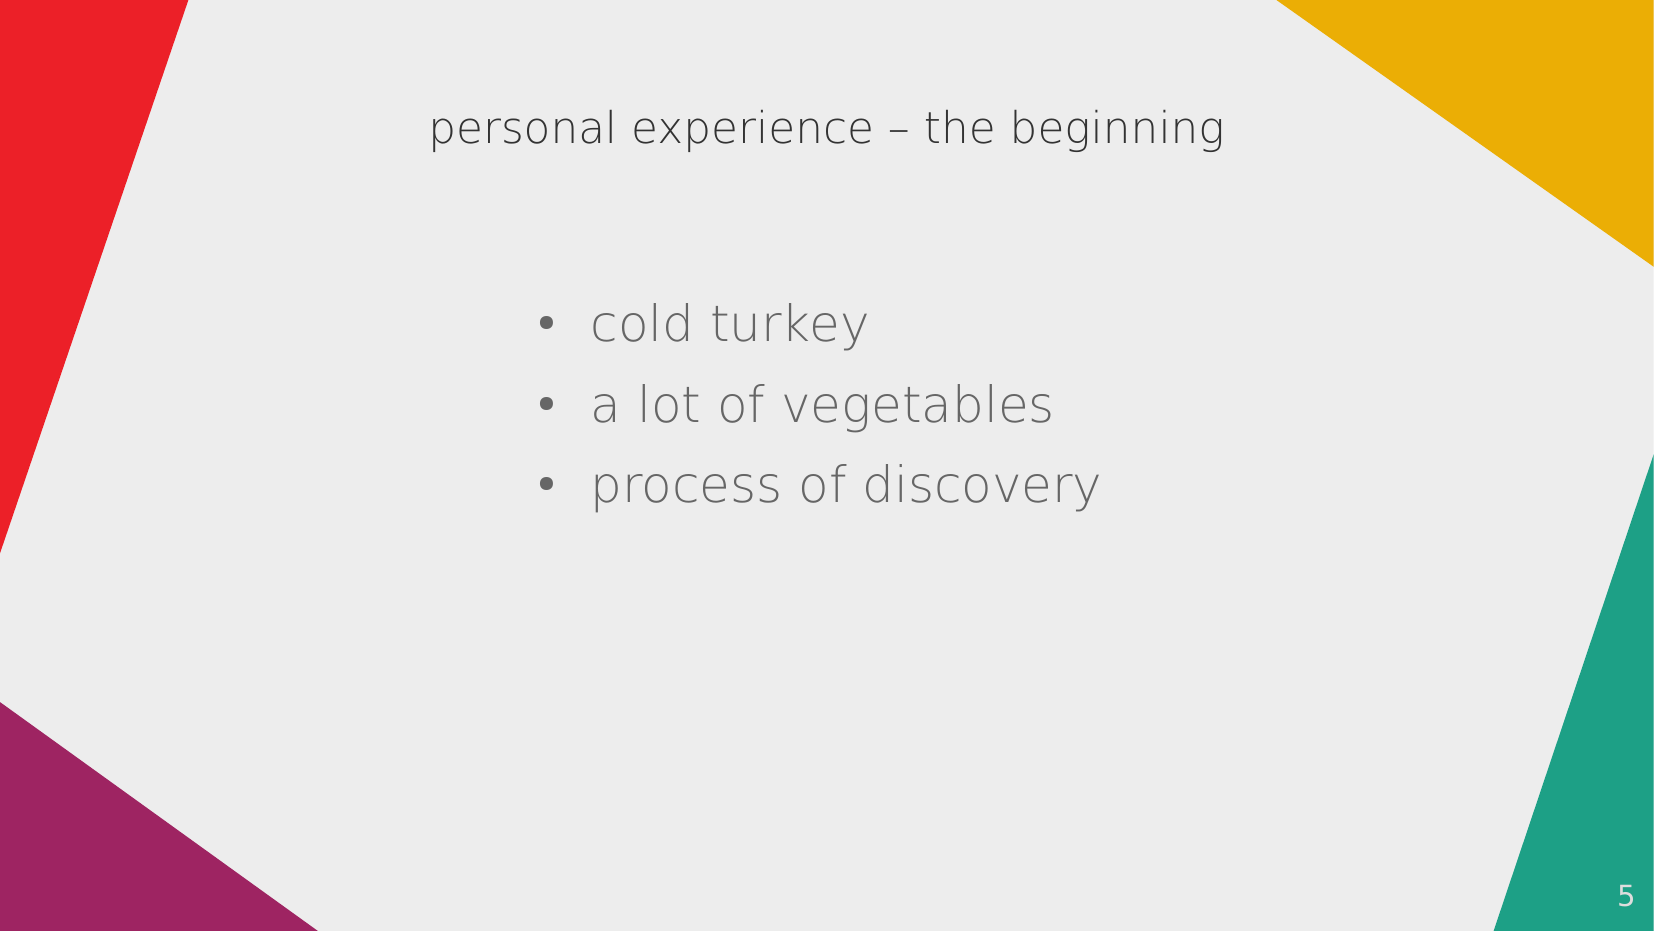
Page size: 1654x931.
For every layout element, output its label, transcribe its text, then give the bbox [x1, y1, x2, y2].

list cold turkey a lot of vegetables process of discovery [519, 295, 1134, 636]
title personal experience – the beginning [114, 54, 1539, 203]
